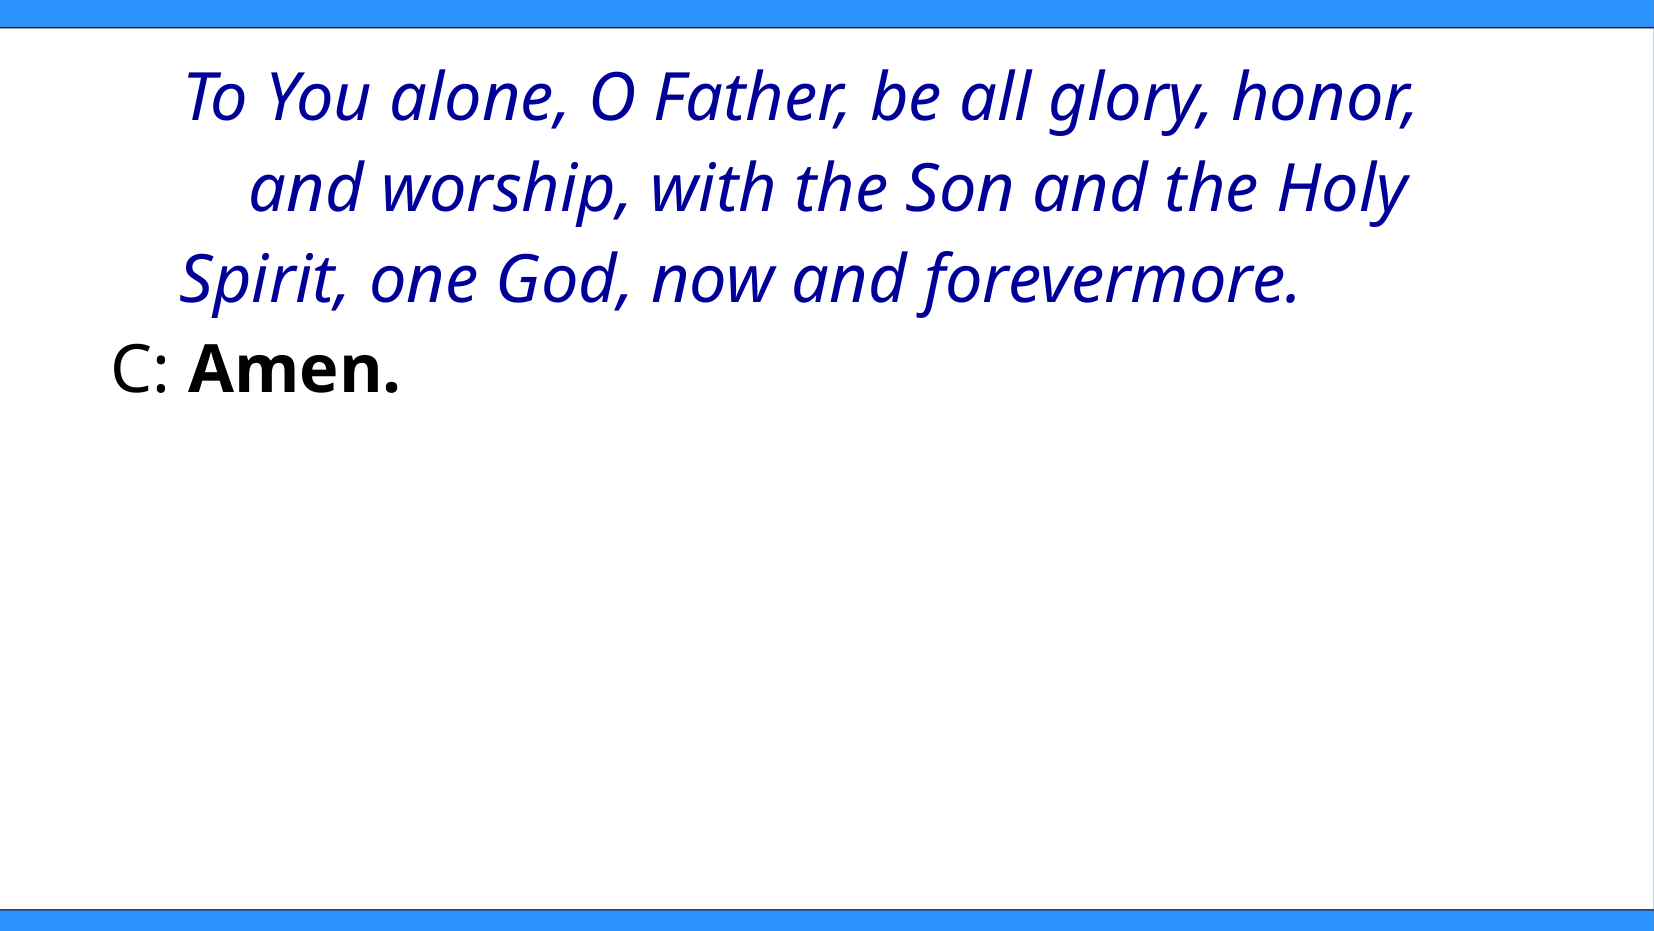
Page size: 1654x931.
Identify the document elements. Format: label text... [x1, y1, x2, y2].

text_box To You alone, O Father, be all glory, honor, and worship, with the Son and the Holy Spirit, one God, now and forevermore. C: Amen. [95, 41, 1566, 468]
picture [0, 0, 1654, 931]
